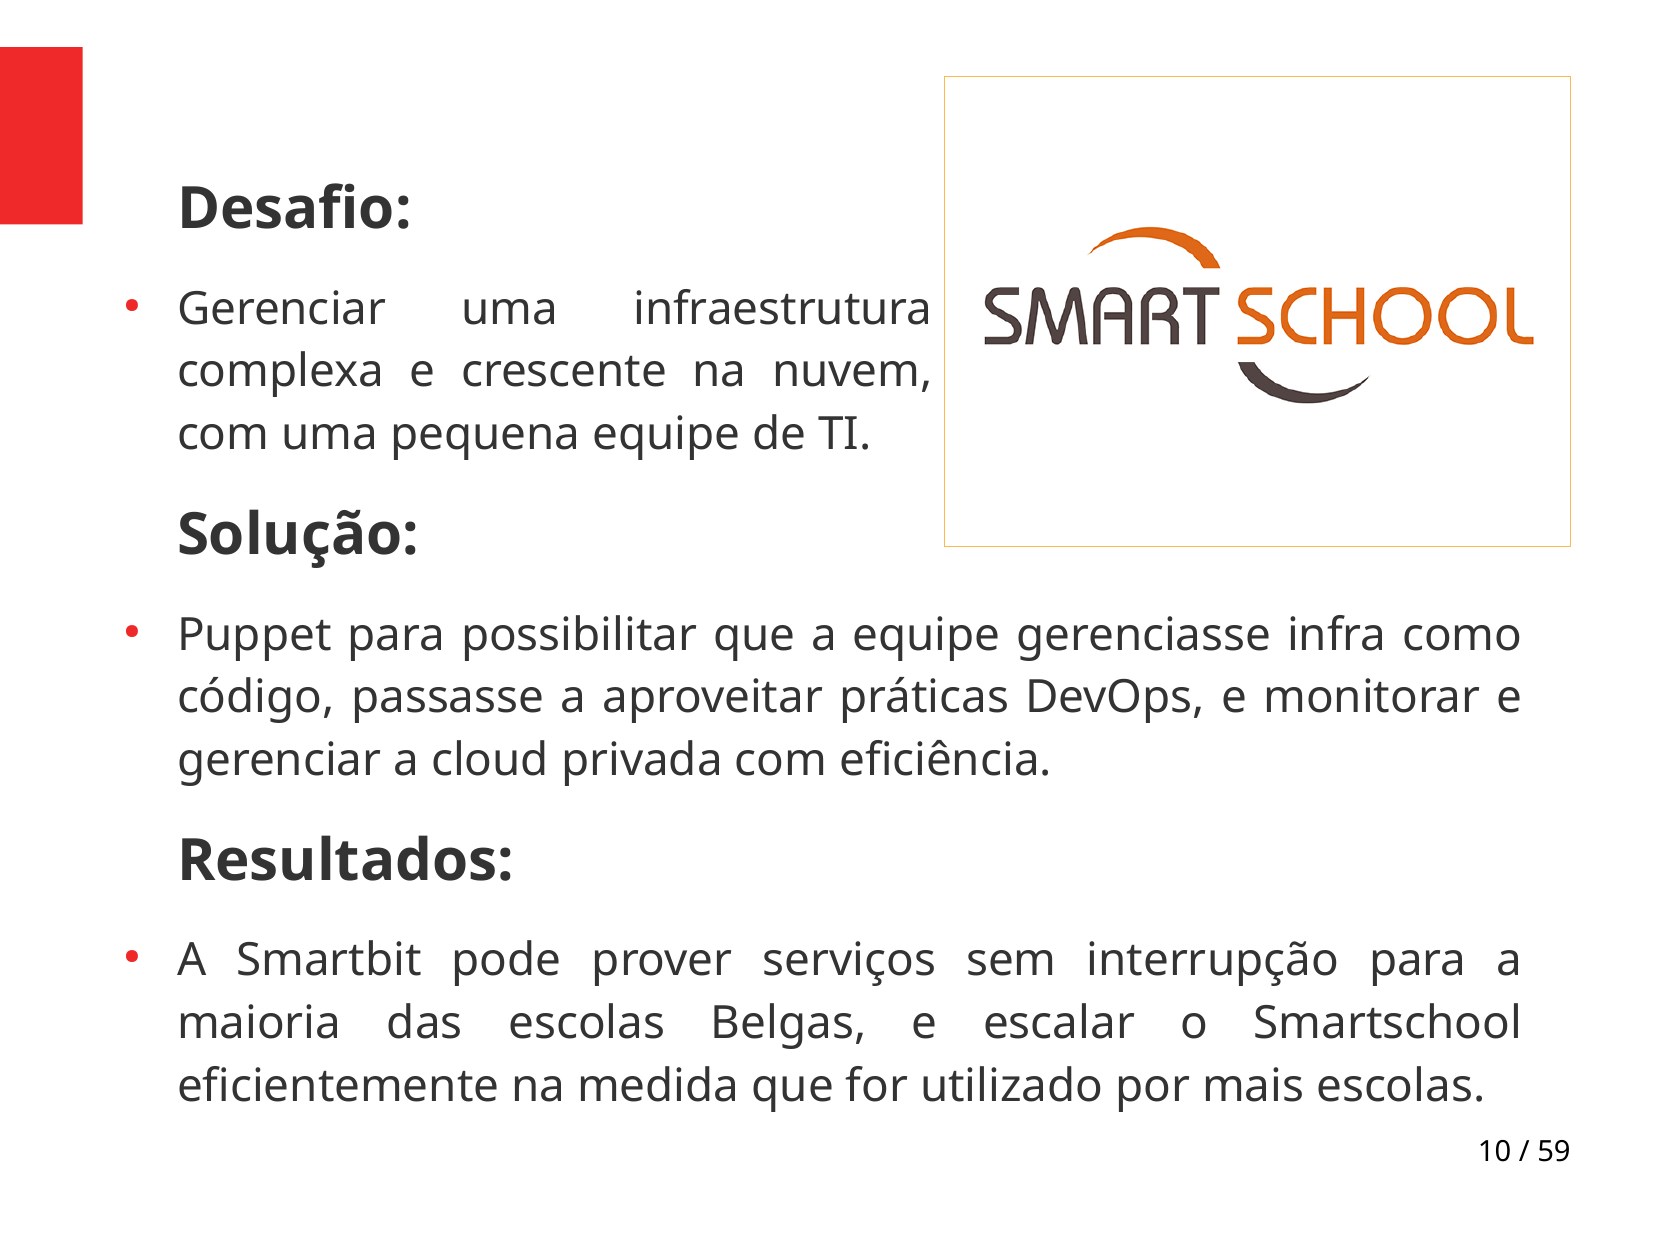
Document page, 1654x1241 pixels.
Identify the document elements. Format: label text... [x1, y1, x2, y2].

picture [944, 76, 1571, 547]
list Desafio: Gerenciar uma infraestrutura complexa e crescente na nuvem, com uma pequena equipe de TI. Solução: Puppet para possibilitar que a equipe gerenciasse infra como código, passasse a aproveitar práticas DevOps, e monitorar e gerenciar a cloud privada com eficiência. Resultados: A Smartbit pode prover serviços sem interrupção para a maioria das escolas Belgas, e escalar o Smartschool eficientemente na medida que for utilizado por mais escolas. [106, 166, 1524, 1075]
